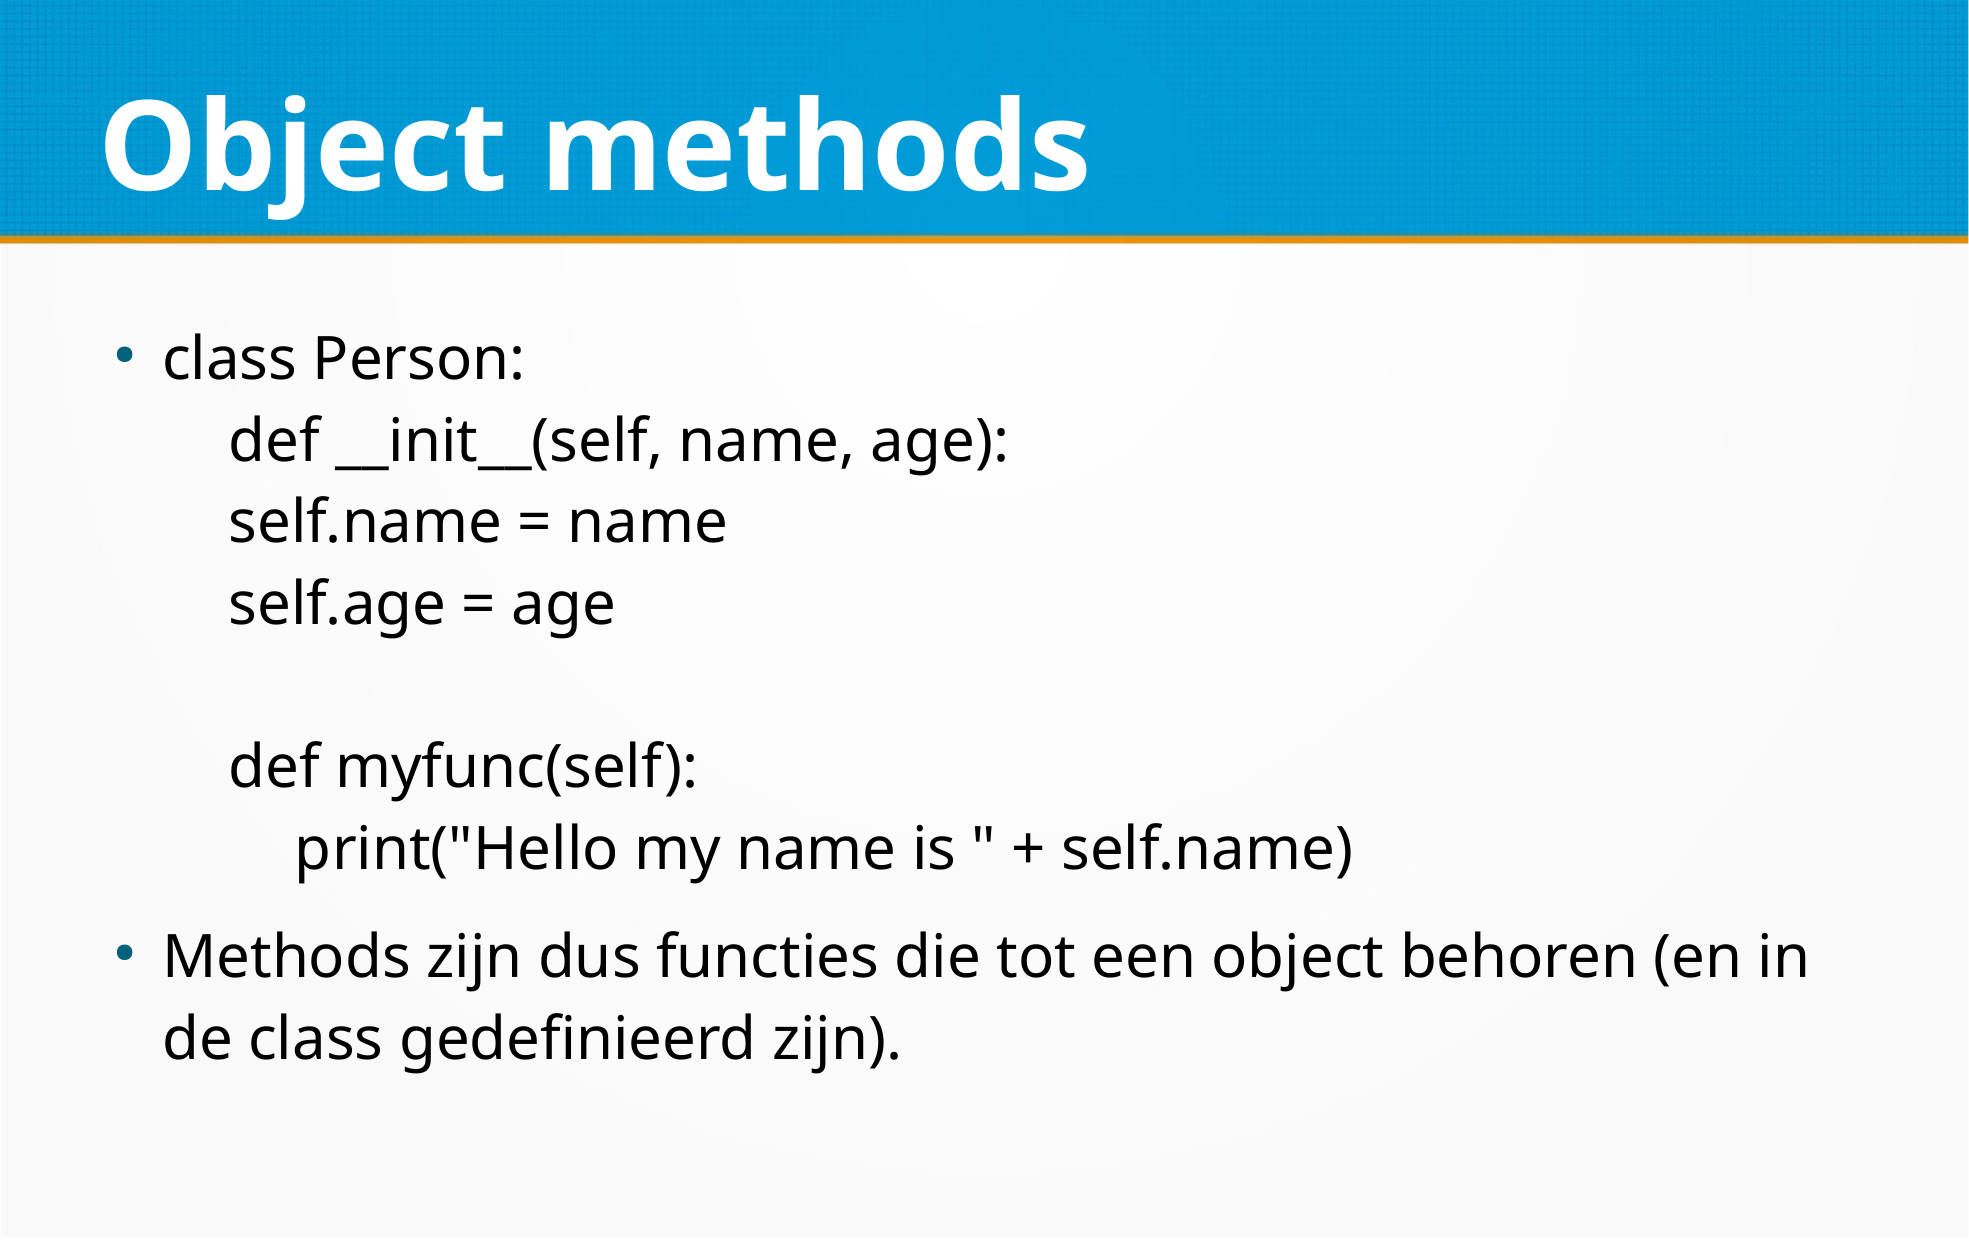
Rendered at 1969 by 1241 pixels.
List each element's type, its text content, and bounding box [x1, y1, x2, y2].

picture [0, 233, 1969, 1241]
title Object methods [98, 19, 1870, 227]
list class Person: def __init__(self, name, age): self.name = name self.age = age def myfunc(self): print("Hello my name is " + self.name) Methods zijn dus functies die tot een object behoren (en in de class gedefinieerd zijn). [98, 315, 1861, 1081]
